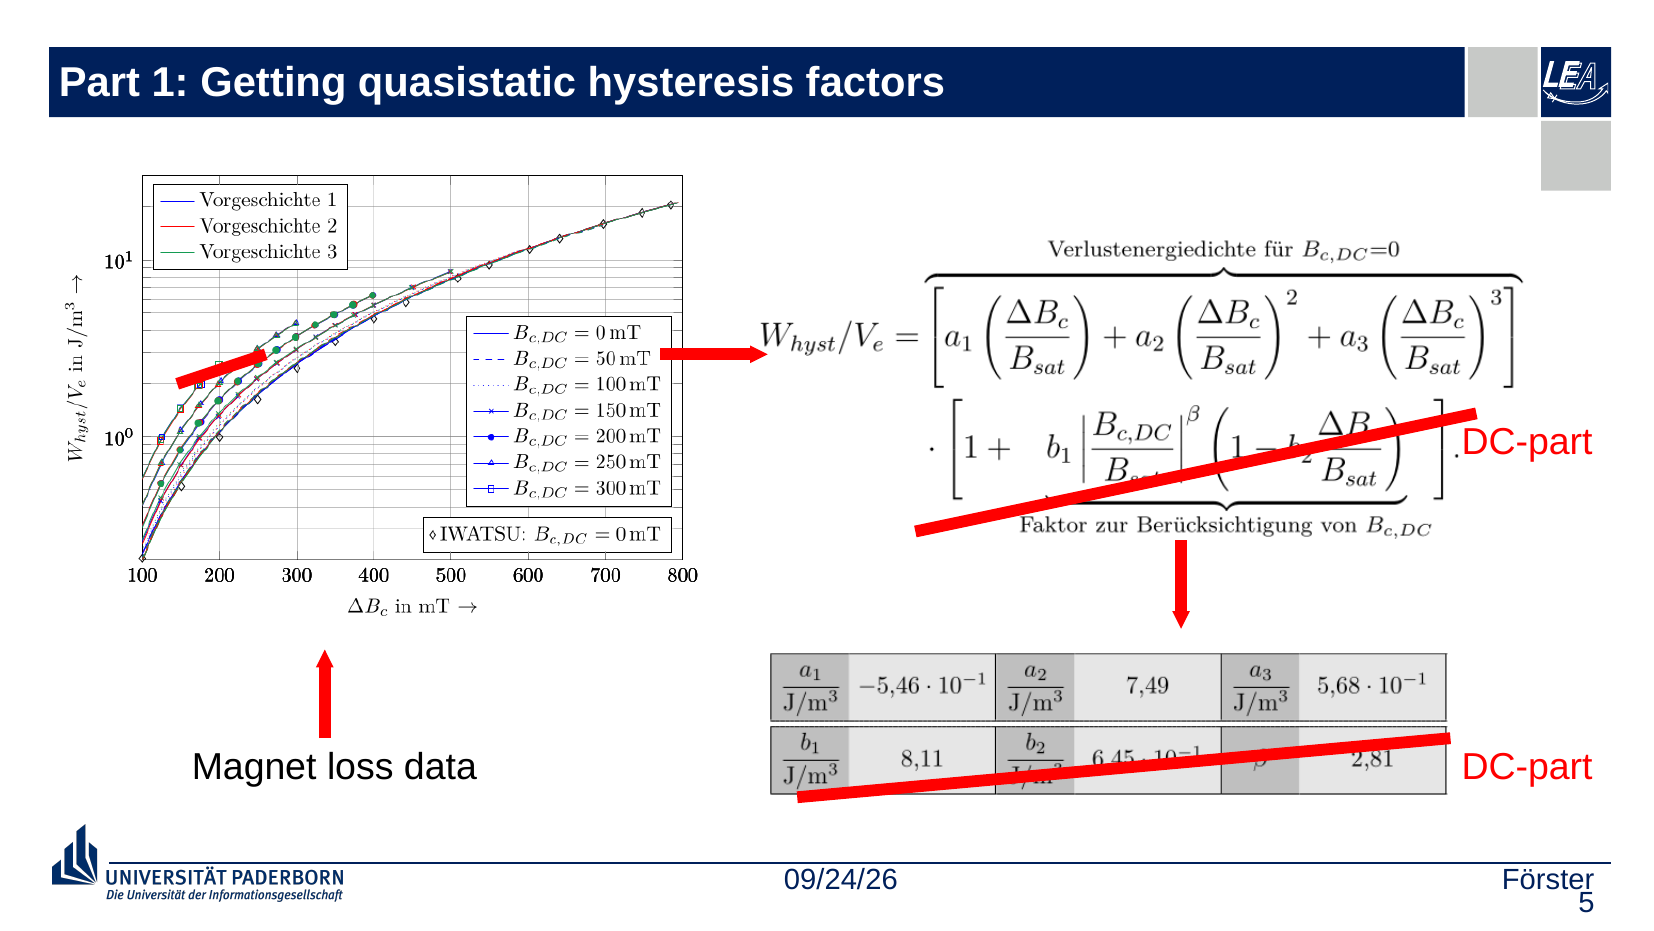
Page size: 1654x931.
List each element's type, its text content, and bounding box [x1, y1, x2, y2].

picture [59, 172, 704, 621]
picture [866, 745, 1446, 798]
text_box DC-part [1446, 413, 1654, 473]
picture [757, 233, 1536, 541]
title Part 1: Getting quasistatic hysteresis factors [59, 47, 1447, 117]
text_box Magnet loss data [177, 738, 492, 796]
text_box DC-part [1446, 738, 1654, 798]
picture [767, 651, 1451, 798]
picture [52, 824, 343, 902]
